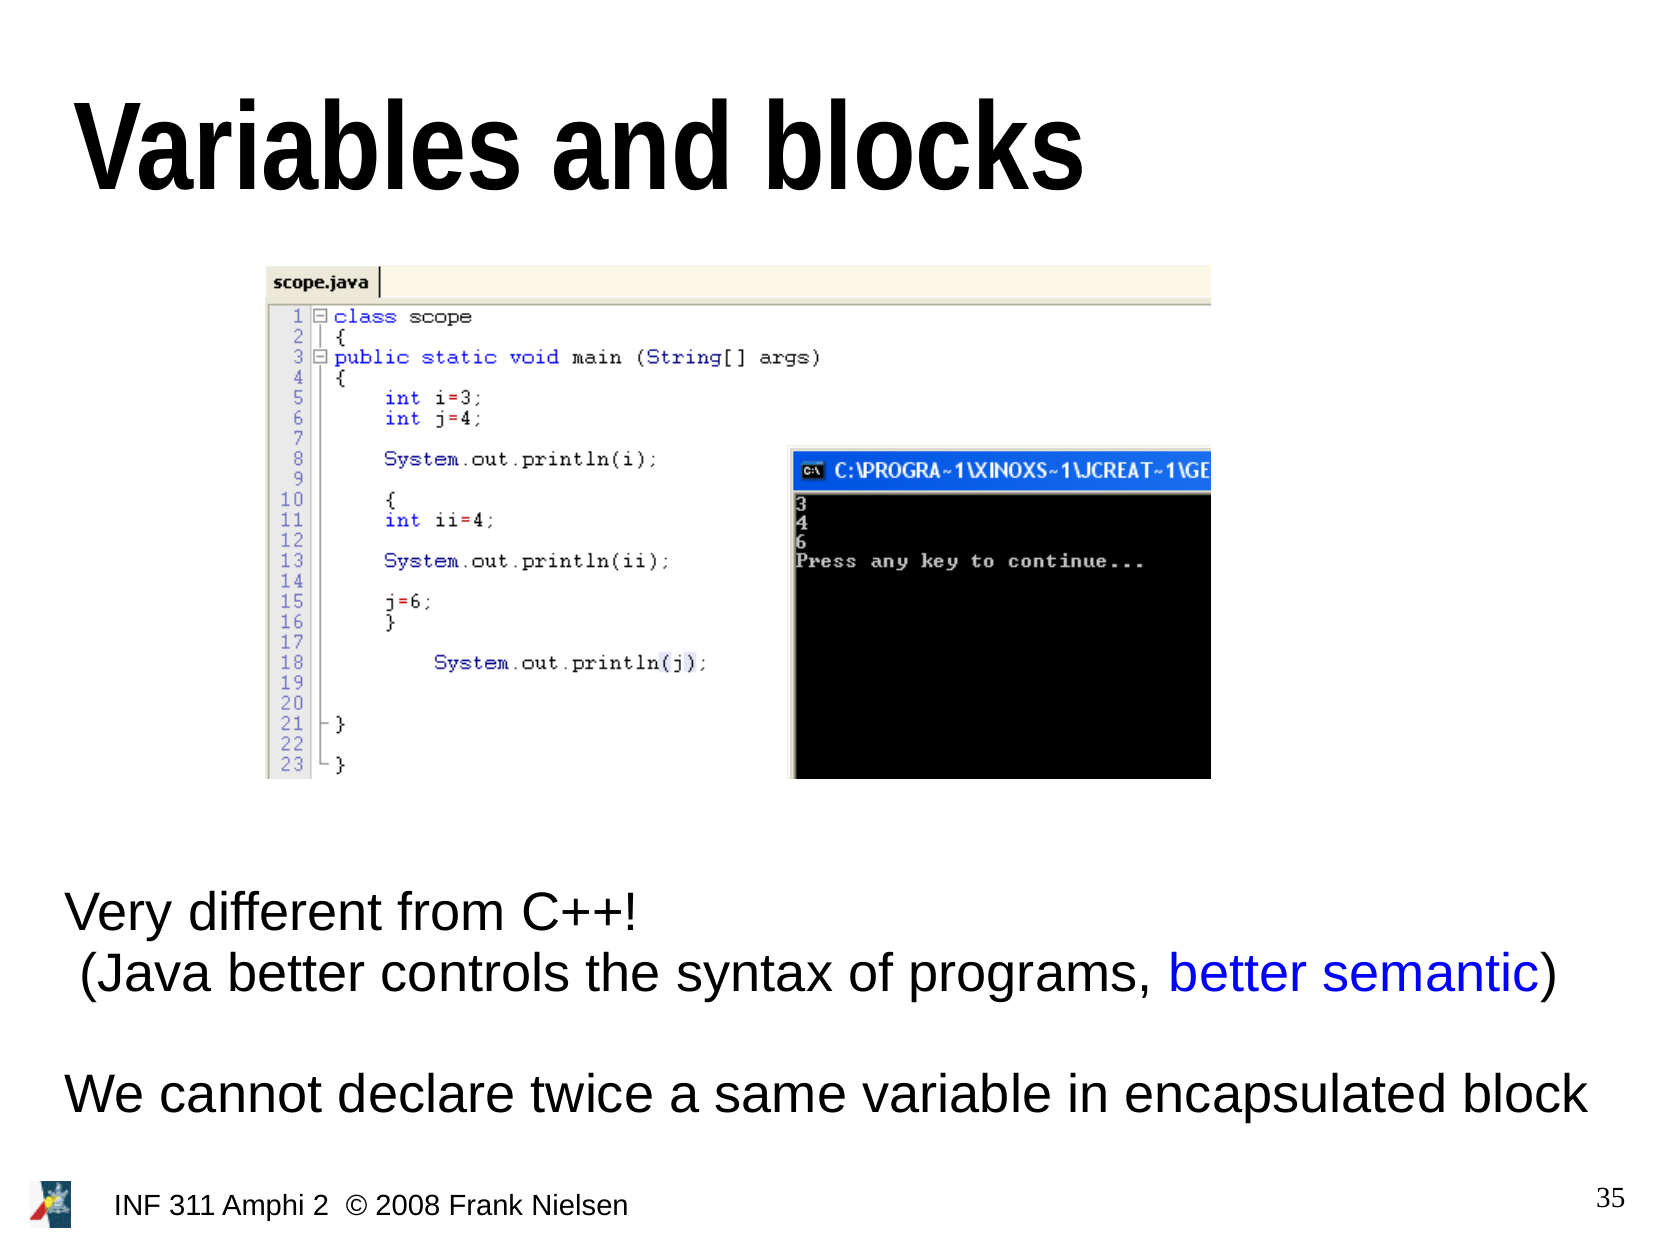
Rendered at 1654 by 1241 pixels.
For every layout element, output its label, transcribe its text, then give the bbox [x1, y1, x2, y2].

text_box Very different from C++! (Java better controls the syntax of programs, better semantic) We cannot declare twice a same variable in encapsulated block [49, 874, 1607, 1131]
picture [265, 265, 1211, 779]
picture [29, 1181, 71, 1228]
text_box Variables and blocks [59, 64, 1625, 223]
